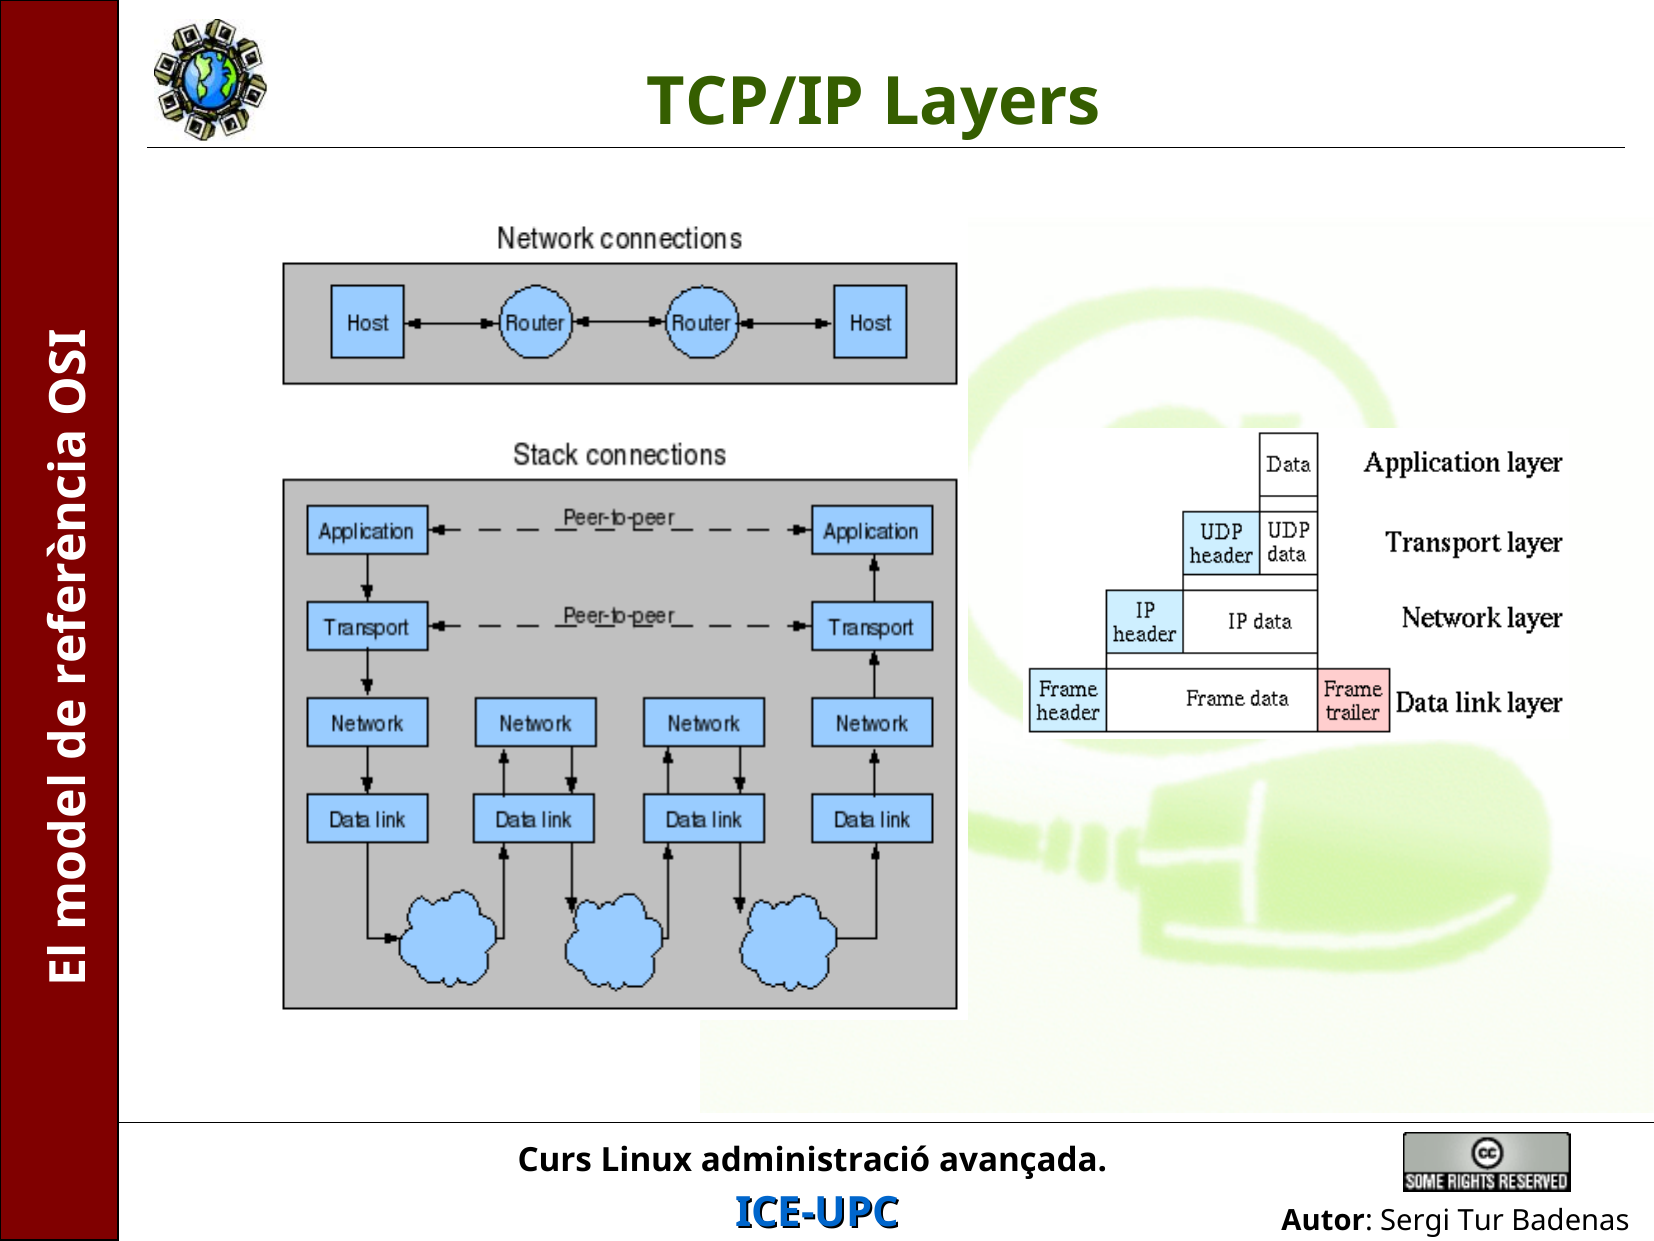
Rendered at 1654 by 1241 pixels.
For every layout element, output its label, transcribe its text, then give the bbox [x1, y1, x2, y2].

picture [154, 19, 268, 56]
picture [273, 217, 1654, 1113]
picture [1403, 1132, 1571, 1192]
title TCP/IP Layers [129, 56, 1619, 141]
